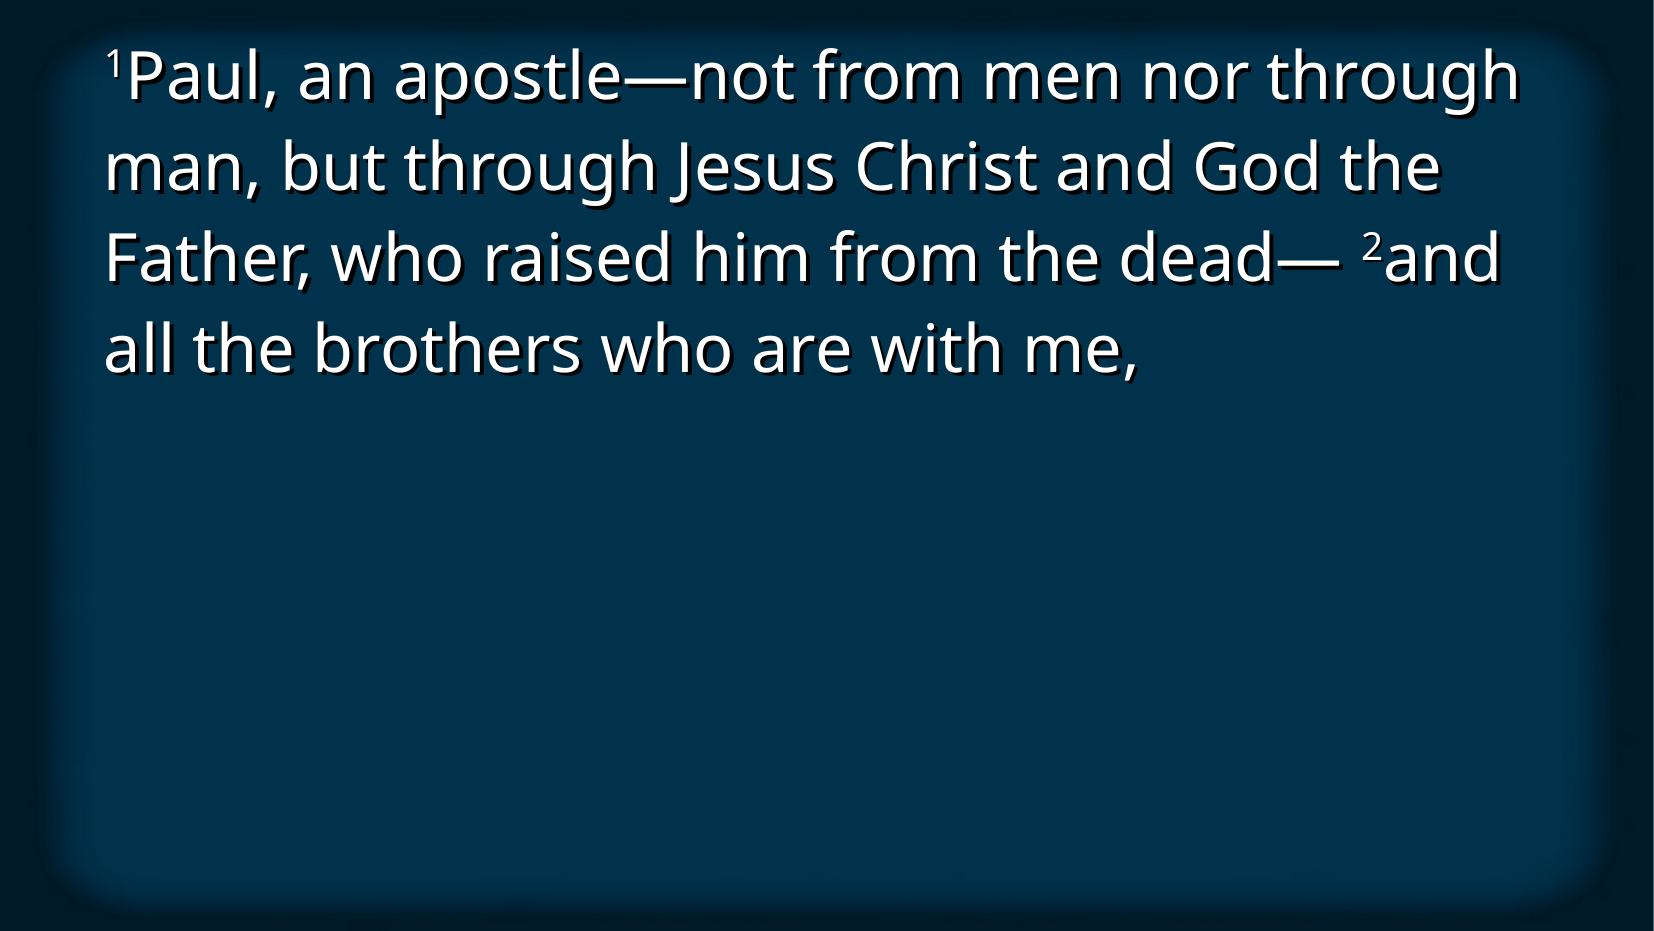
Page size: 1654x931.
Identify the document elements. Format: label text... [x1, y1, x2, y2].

picture [0, 0, 1654, 931]
text_box 1Paul, an apostle—not from men nor through man, but through Jesus Christ and God the Father, who raised him from the dead— 2and all the brothers who are with me, [89, 21, 1590, 421]
